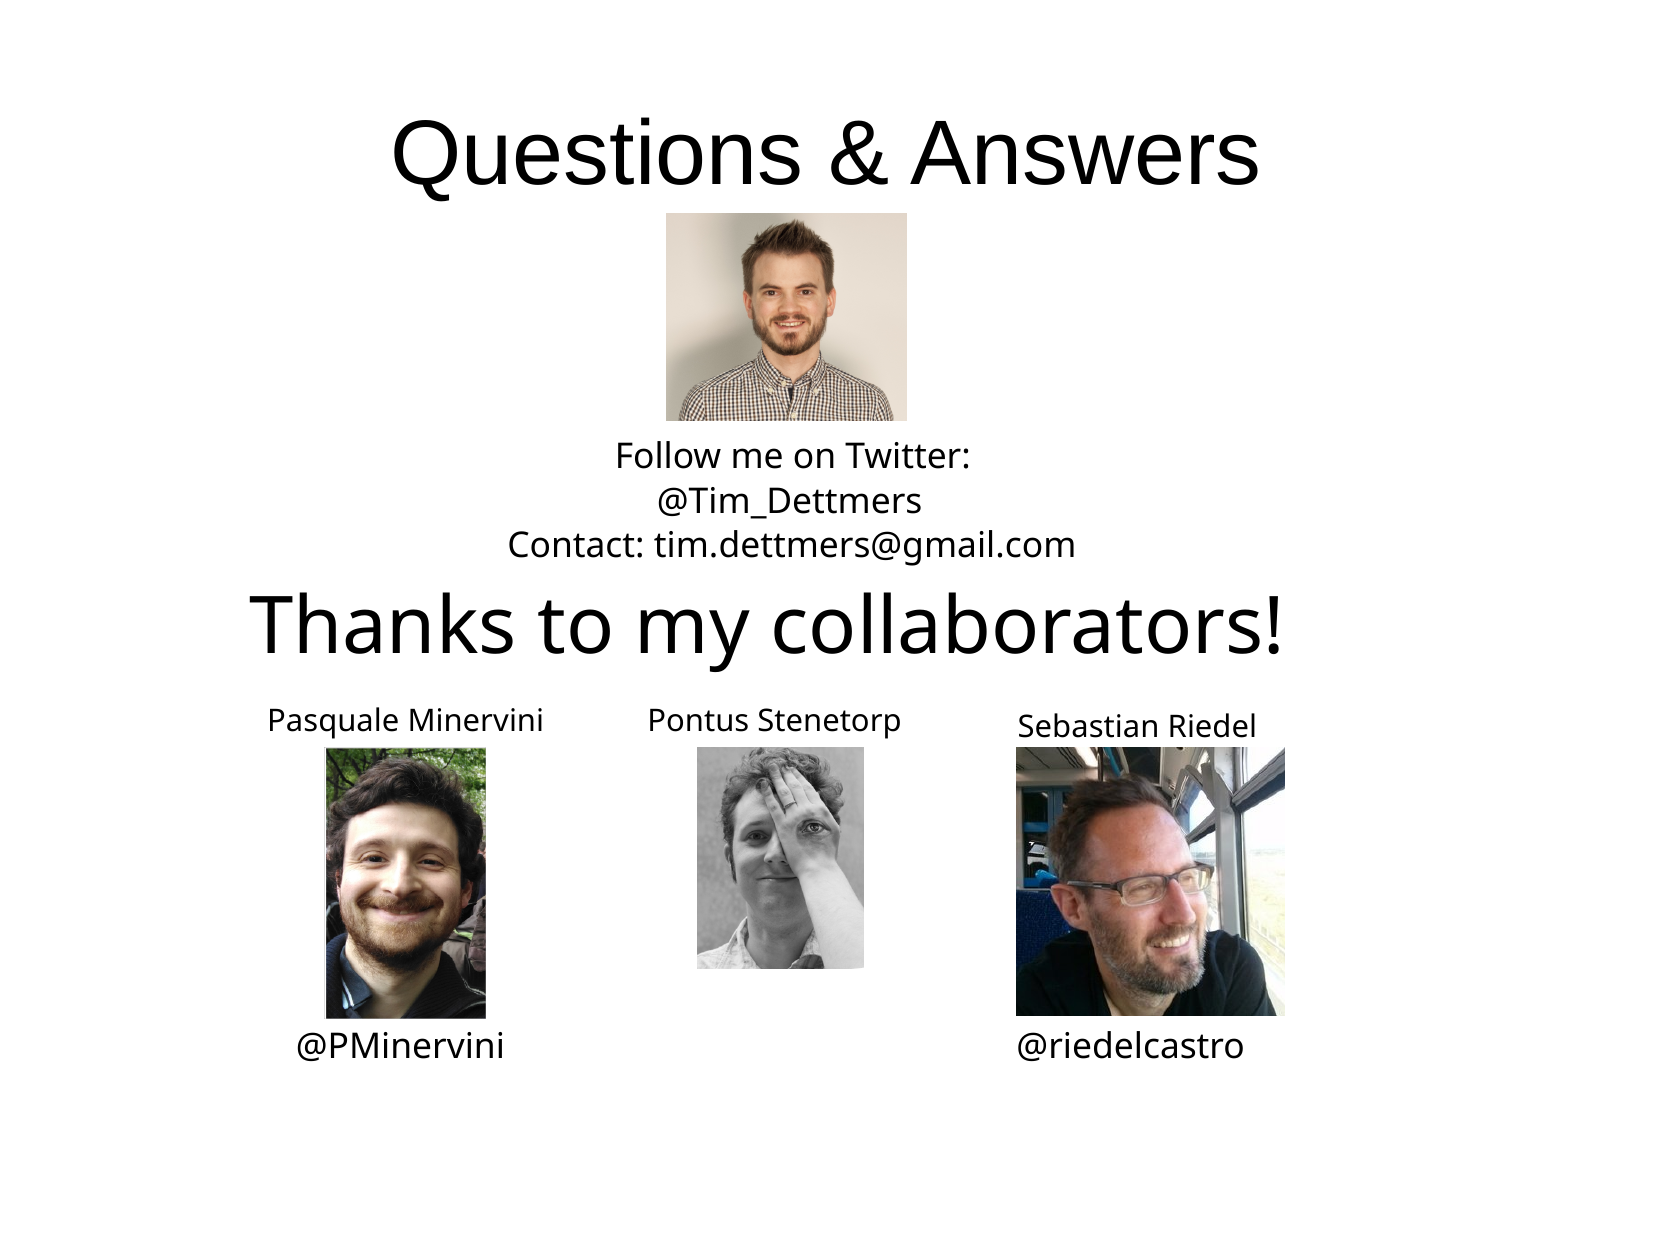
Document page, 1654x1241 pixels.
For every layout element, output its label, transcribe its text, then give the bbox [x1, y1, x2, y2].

title Questions & Answers [82, 49, 1571, 257]
picture [248, 212, 1358, 1080]
